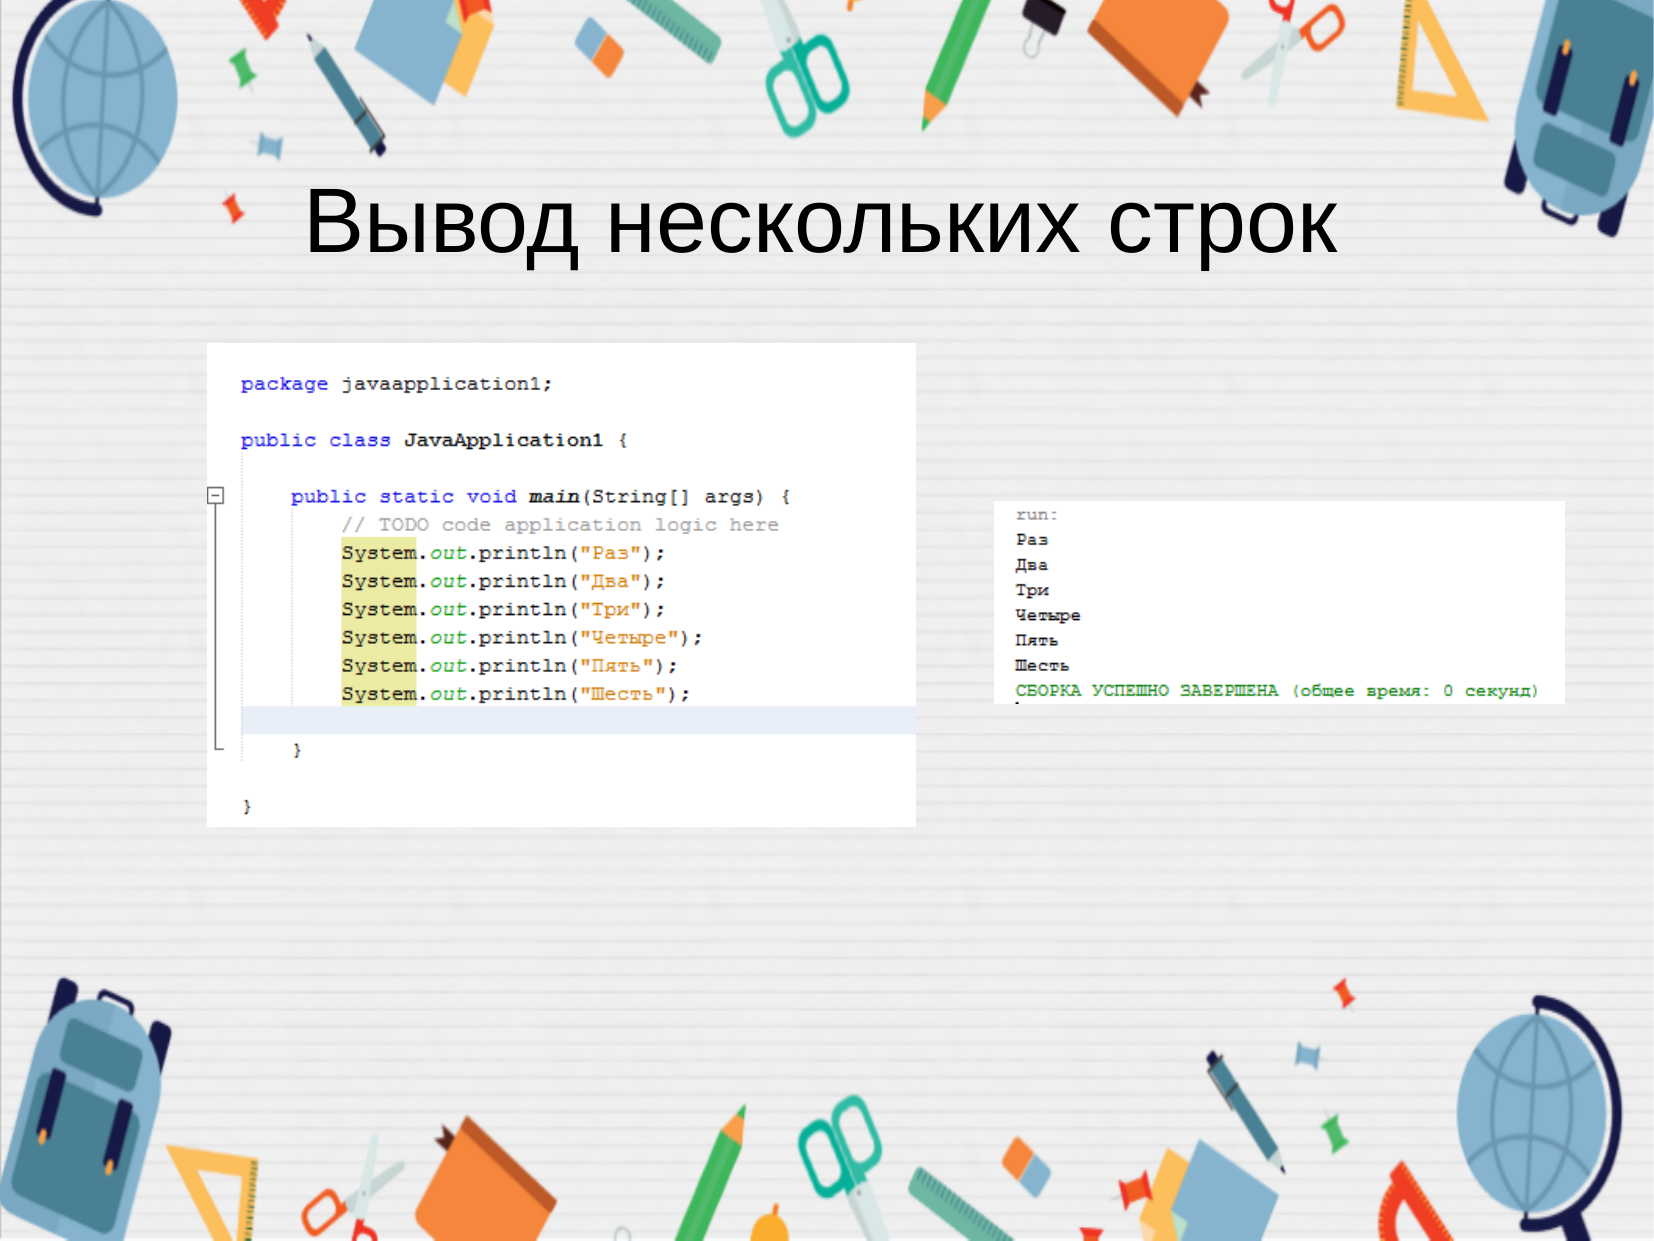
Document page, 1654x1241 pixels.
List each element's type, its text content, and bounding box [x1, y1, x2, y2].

title Вывод нескольких строк [76, 117, 1565, 325]
picture [0, 0, 1654, 1241]
